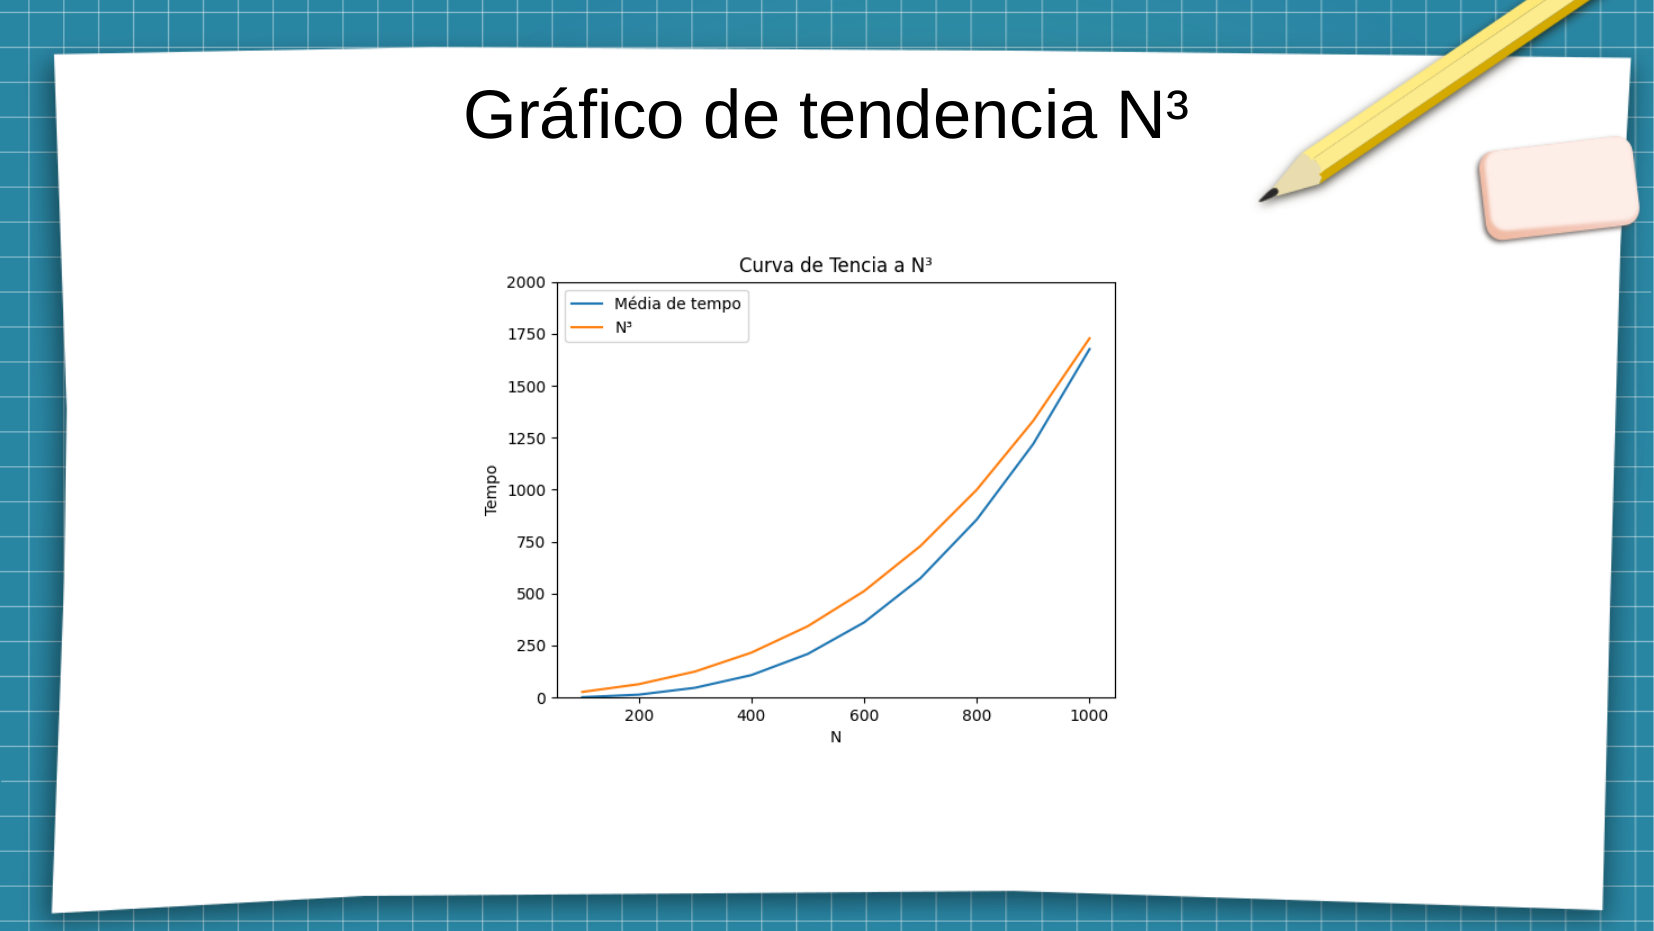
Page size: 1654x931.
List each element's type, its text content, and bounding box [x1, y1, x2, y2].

picture [0, 0, 1654, 931]
title Gráfico de tendencia N³ [82, 37, 1571, 193]
